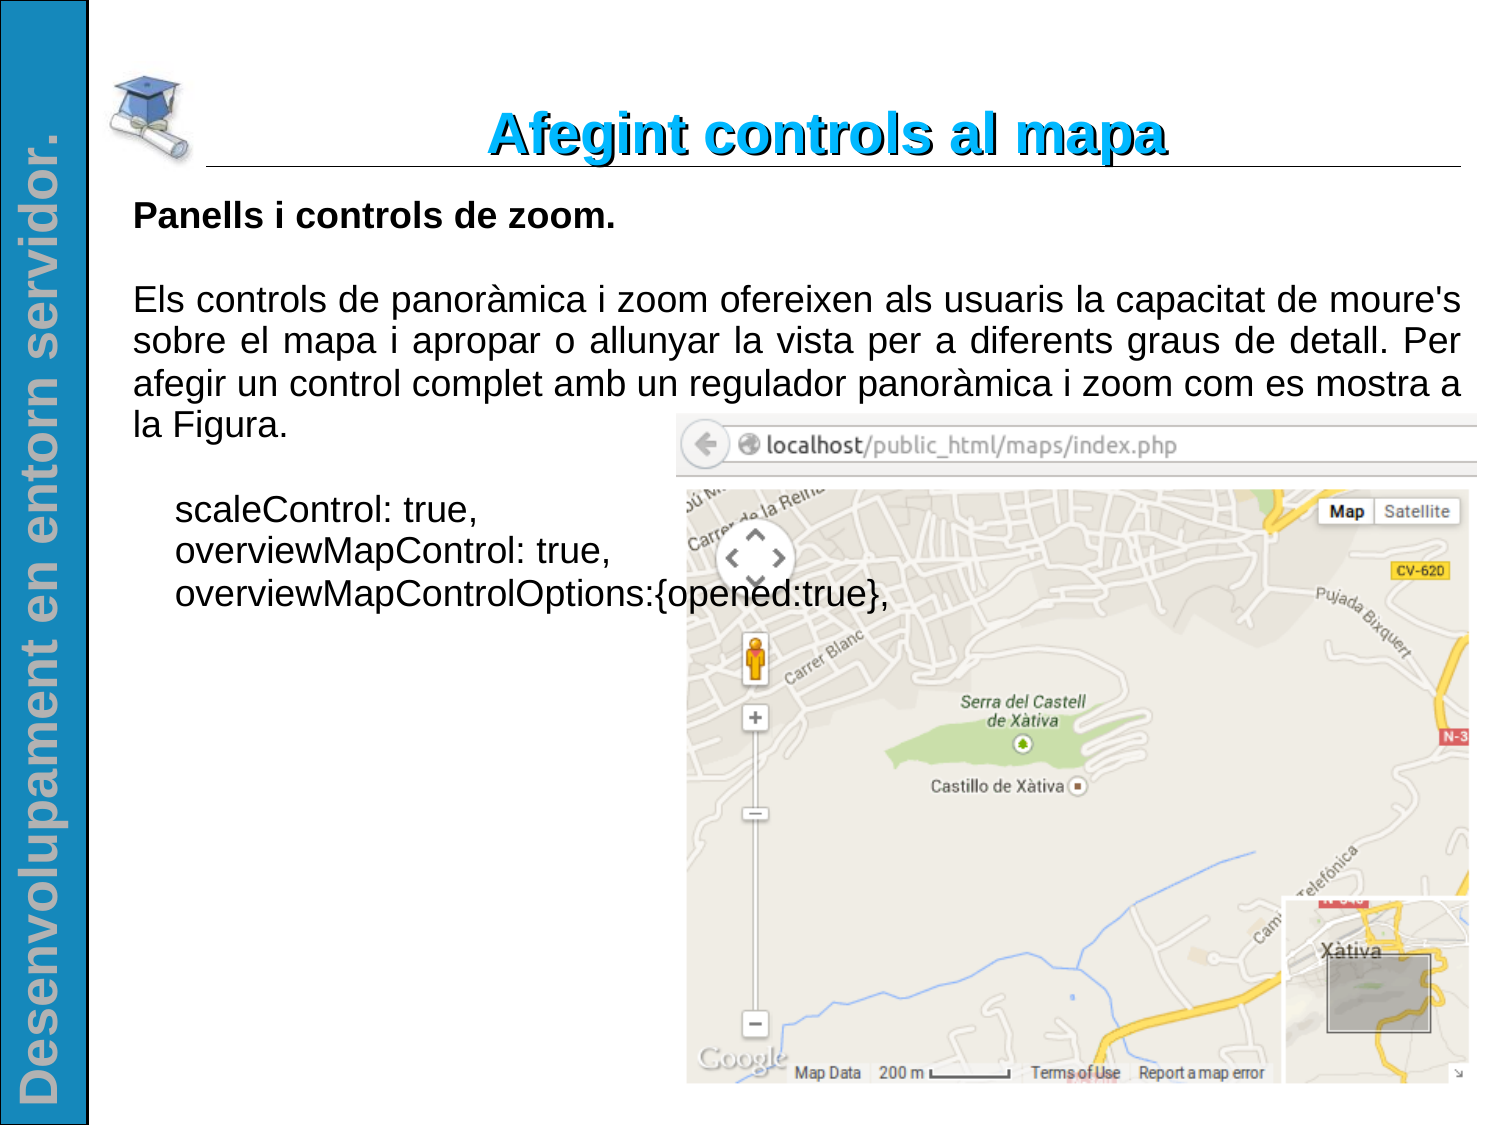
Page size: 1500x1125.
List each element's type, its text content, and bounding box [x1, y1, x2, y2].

picture [676, 664, 1477, 1093]
picture [93, 61, 206, 174]
text_box Panells i controls de zoom. Els controls de panoràmica i zoom ofereixen als usuaris la capacitat de moure's sobre el mapa i apropar o allunyar la vista per a diferents graus de detall. Per afegir un control complet amb un regulador panoràmica i zoom com es mostra a la Figura. scaleControl: true, overviewMapControl: true, overviewMapControlOptions:{opened:true}, [118, 186, 1477, 664]
title Afegint controls al mapa [206, 88, 1447, 178]
